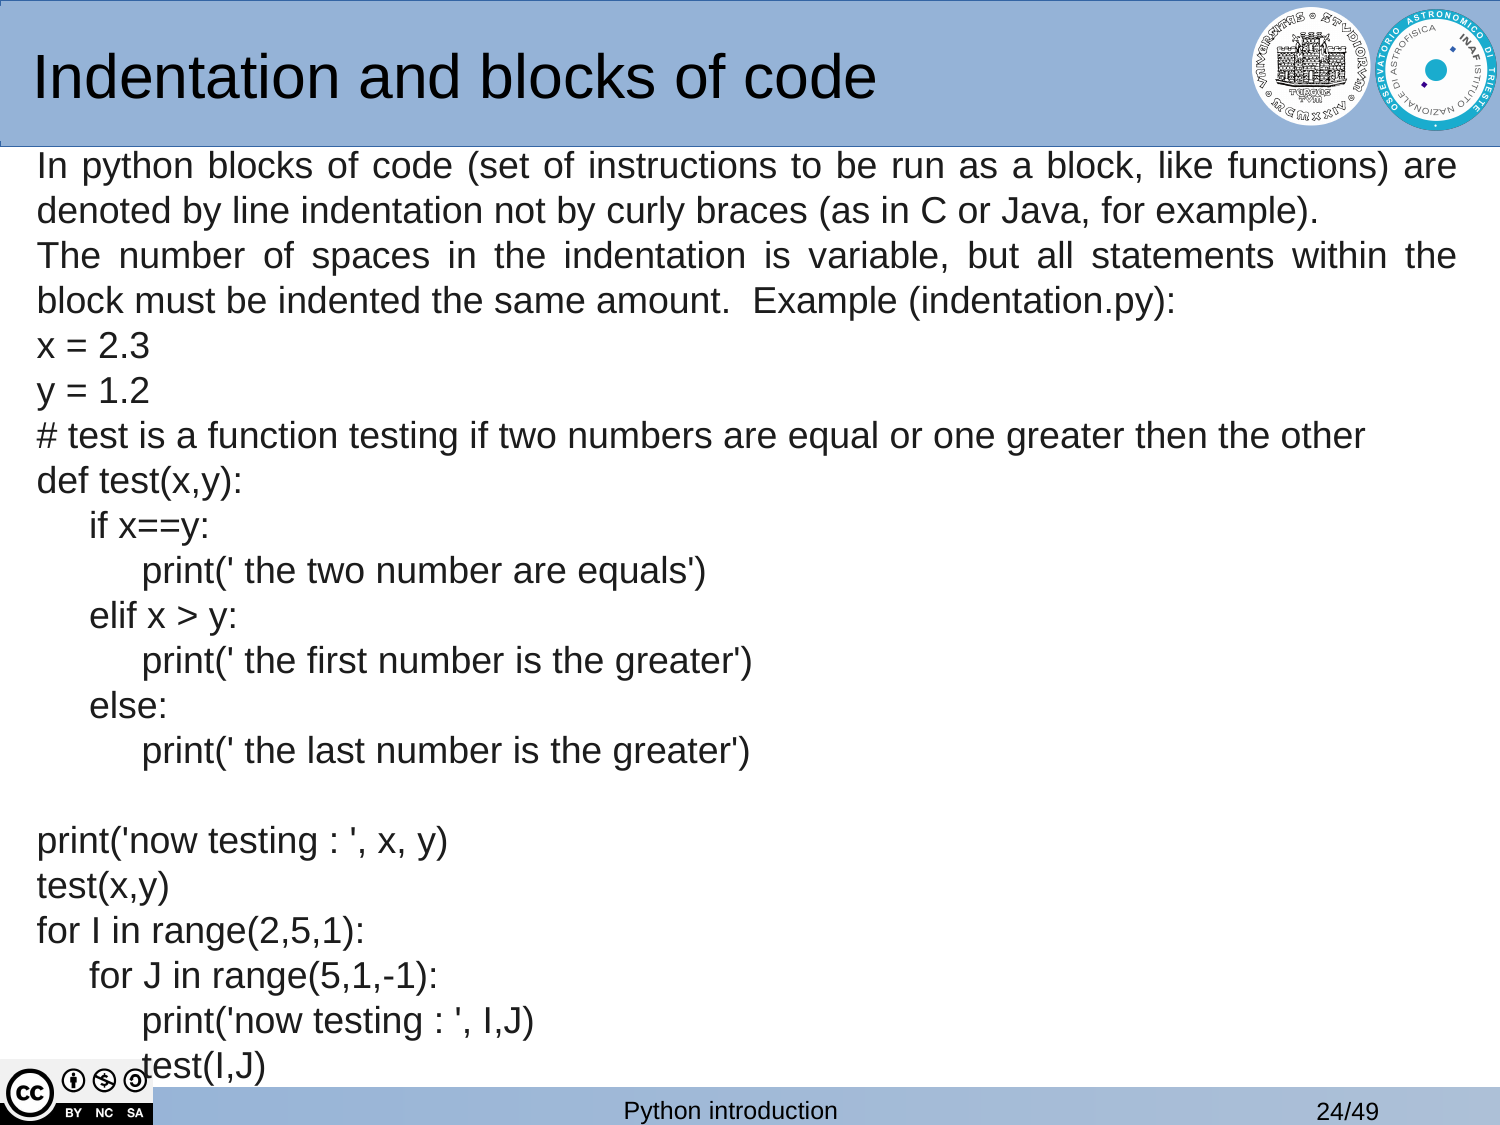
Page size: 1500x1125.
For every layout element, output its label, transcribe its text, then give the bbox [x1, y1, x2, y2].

picture [1252, 0, 1500, 156]
text_box Indentation and blocks of code [0, 5, 1243, 141]
list In python blocks of code (set of instructions to be run as a block, like functions) are denoted by line indentation not by curly braces (as in C or Java, for example). The number of spaces in the indentation is variable, but all statements within the block must be indented the same amount. Example (indentation.py): x = 2.3 y = 1.2 # test is a function testing if two numbers are equal or one greater then the other def test(x,y): if x==y: print(' the two number are equals') elif x > y: print(' the first number is the greater') else: print(' the last number is the greater') print('now testing : ', x, y) test(x,y) for I in range(2,5,1): for J in range(5,1,-1): print('now testing : ', I,J) test(I,J) [21, 132, 1473, 1006]
picture [0, 1059, 153, 1125]
